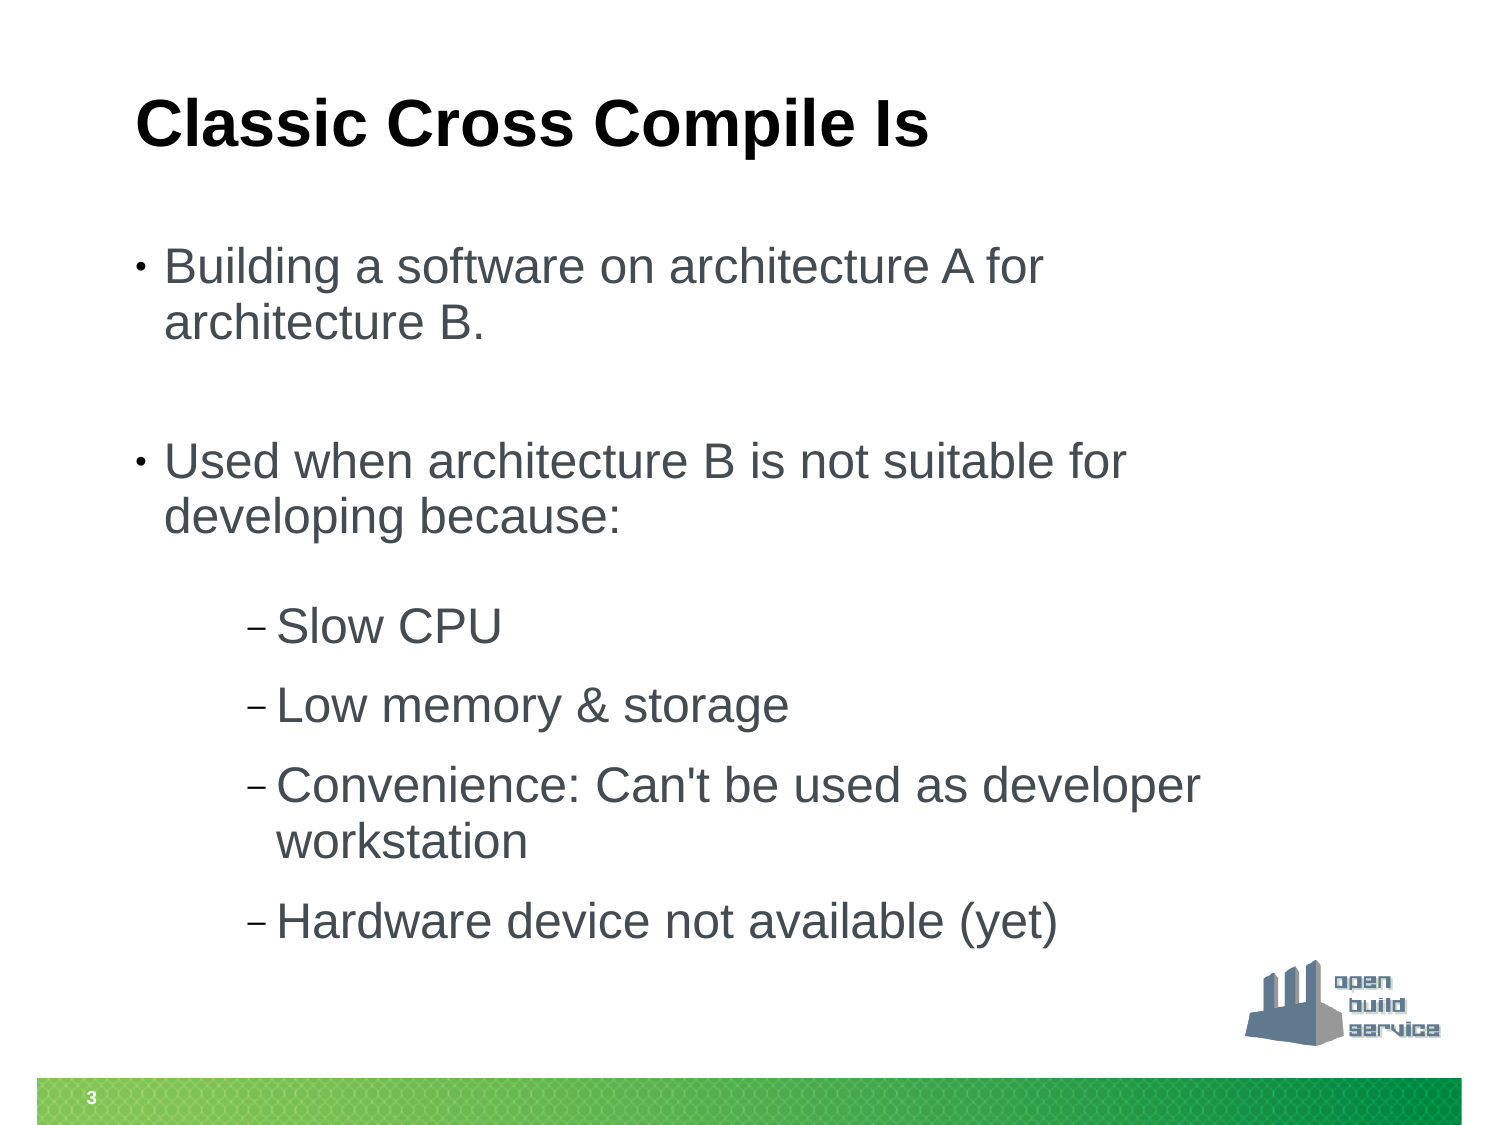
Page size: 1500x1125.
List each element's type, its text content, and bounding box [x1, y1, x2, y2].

picture [1245, 960, 1441, 1046]
list Building a software on architecture A for architecture B. Used when architecture B is not suitable for developing because: Slow CPU Low memory & storage Convenience: Can't be used as developer workstation Hardware device not available (yet) [135, 238, 1372, 982]
title Classic Cross Compile Is [135, 41, 1372, 204]
picture [37, 1078, 1462, 1125]
